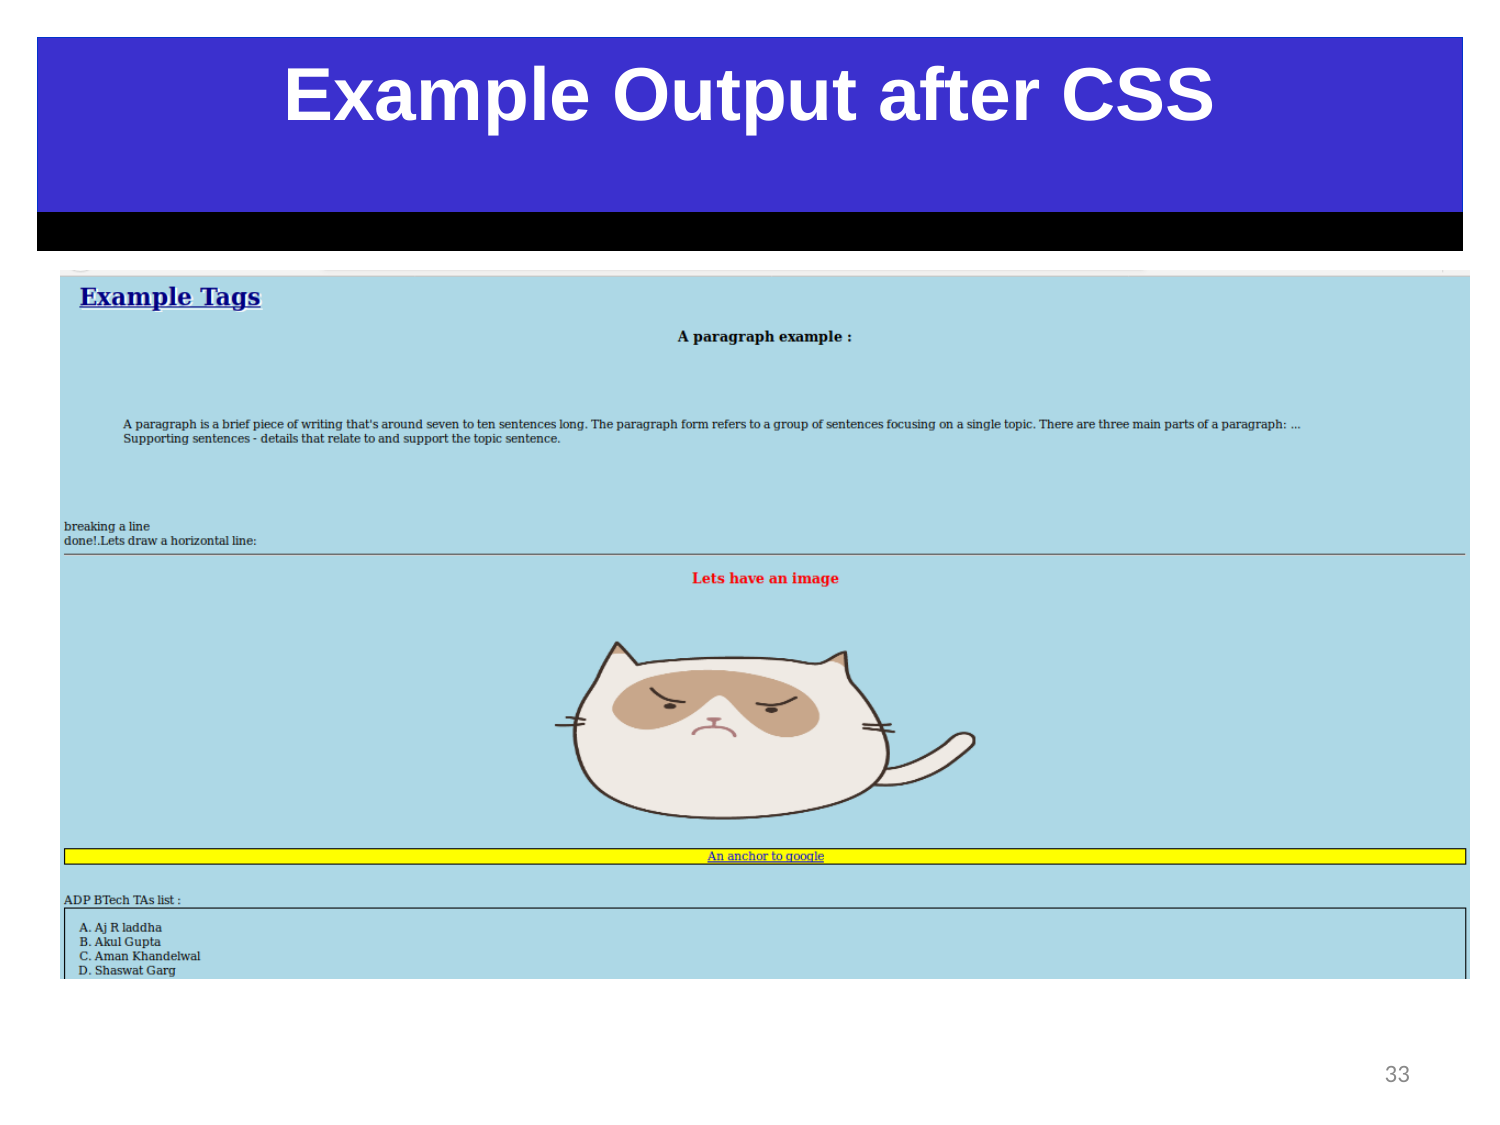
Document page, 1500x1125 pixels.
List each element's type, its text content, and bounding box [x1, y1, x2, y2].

text_box <number> [1074, 1042, 1426, 1103]
list Example Output after CSS [50, 37, 1450, 213]
picture [60, 270, 1470, 979]
